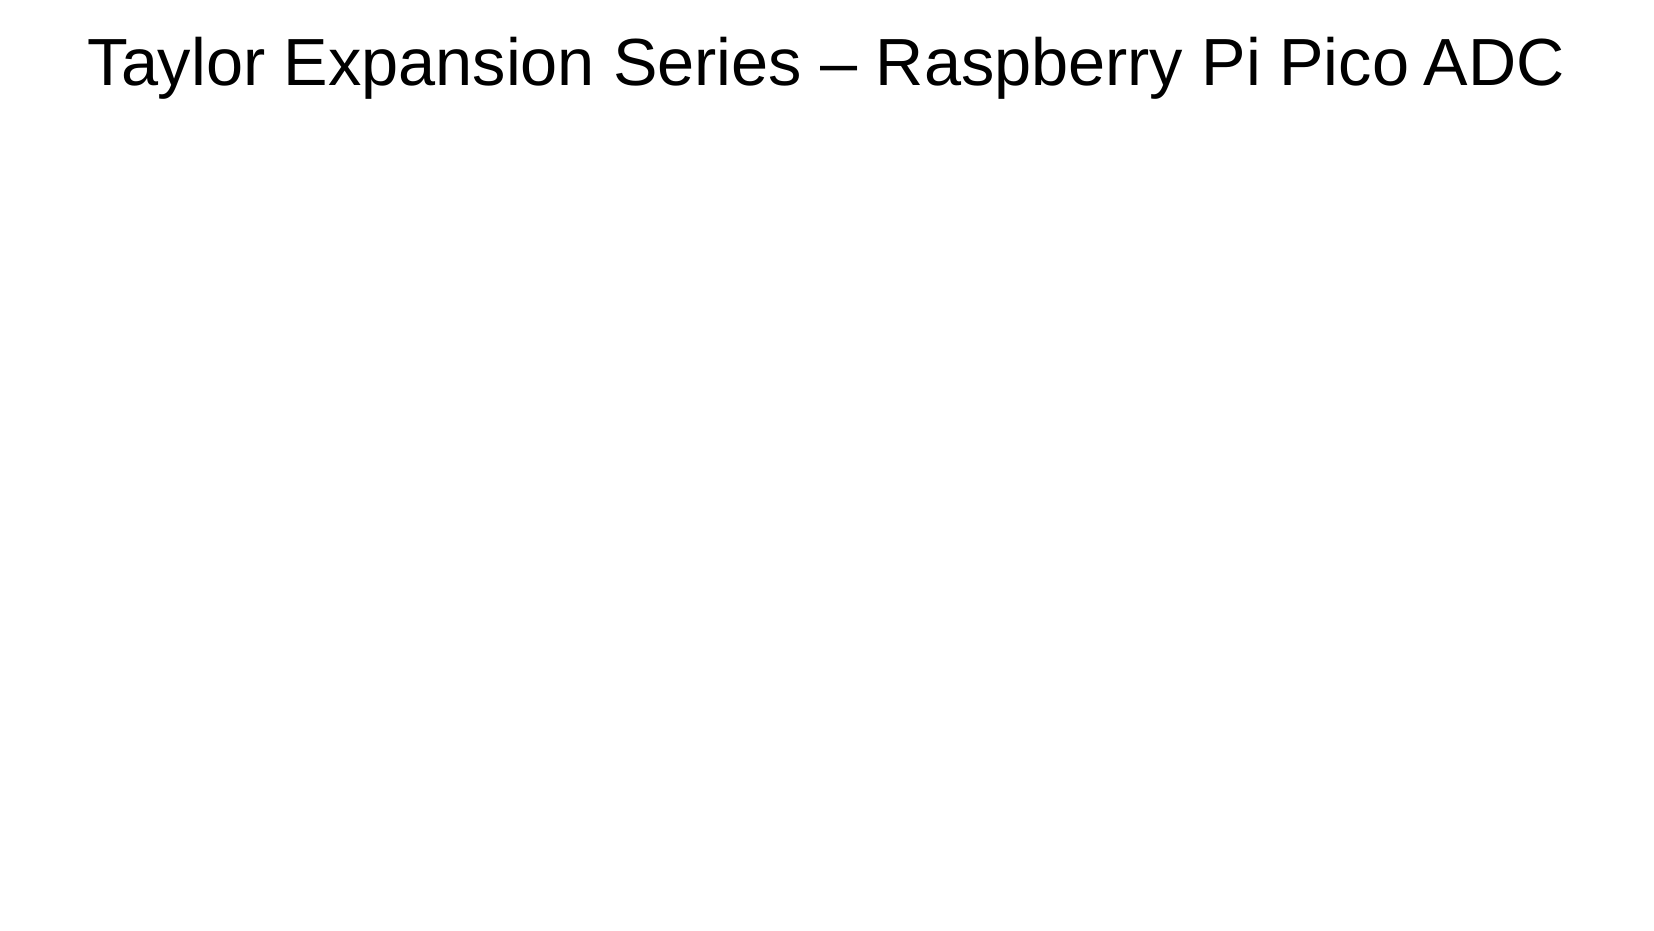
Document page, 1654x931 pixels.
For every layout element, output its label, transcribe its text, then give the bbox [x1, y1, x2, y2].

title Taylor Expansion Series – Raspberry Pi Pico ADC [82, 24, 1571, 100]
